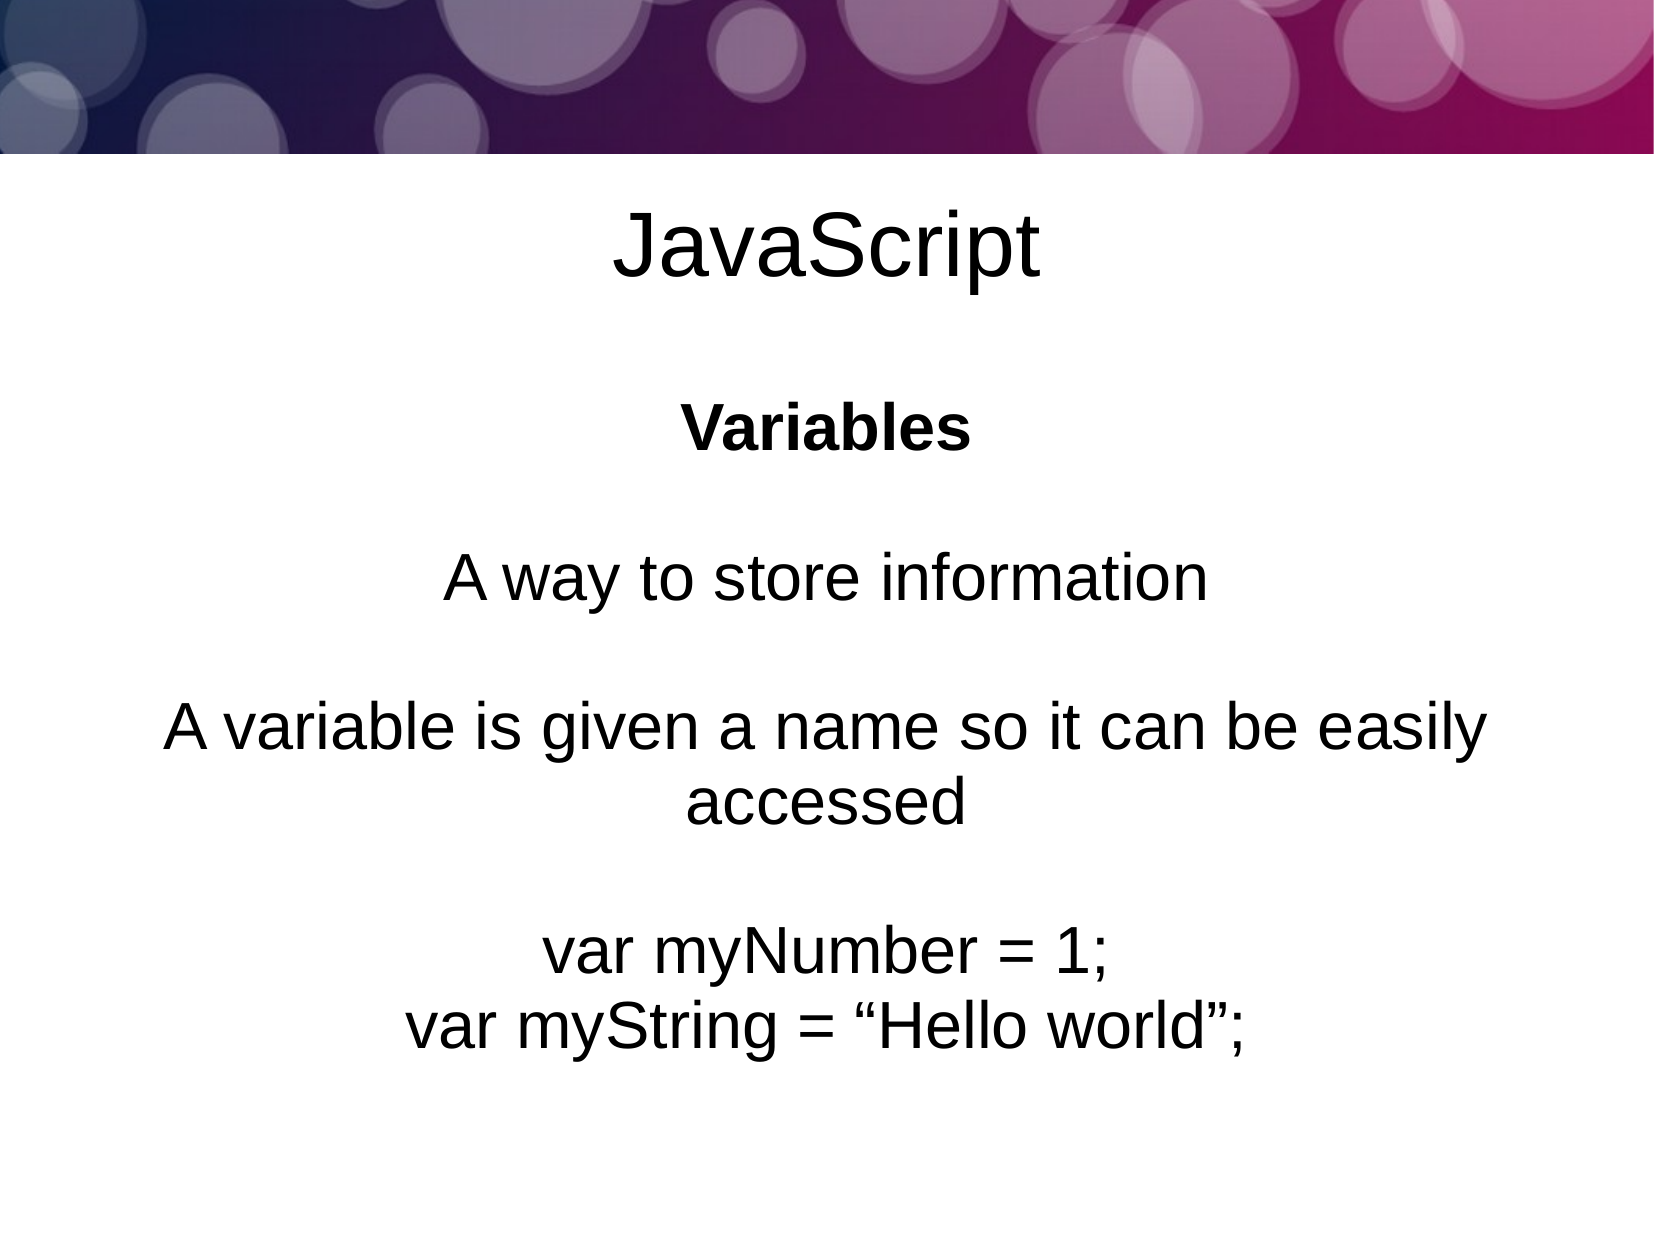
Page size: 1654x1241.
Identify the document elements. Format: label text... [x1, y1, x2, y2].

subtitle Variables A way to store information A variable is given a name so it can be easily accessed var myNumber = 1; var myString = “Hello world”; [82, 366, 1571, 1087]
title JavaScript [82, 159, 1571, 331]
picture [0, 0, 1654, 154]
